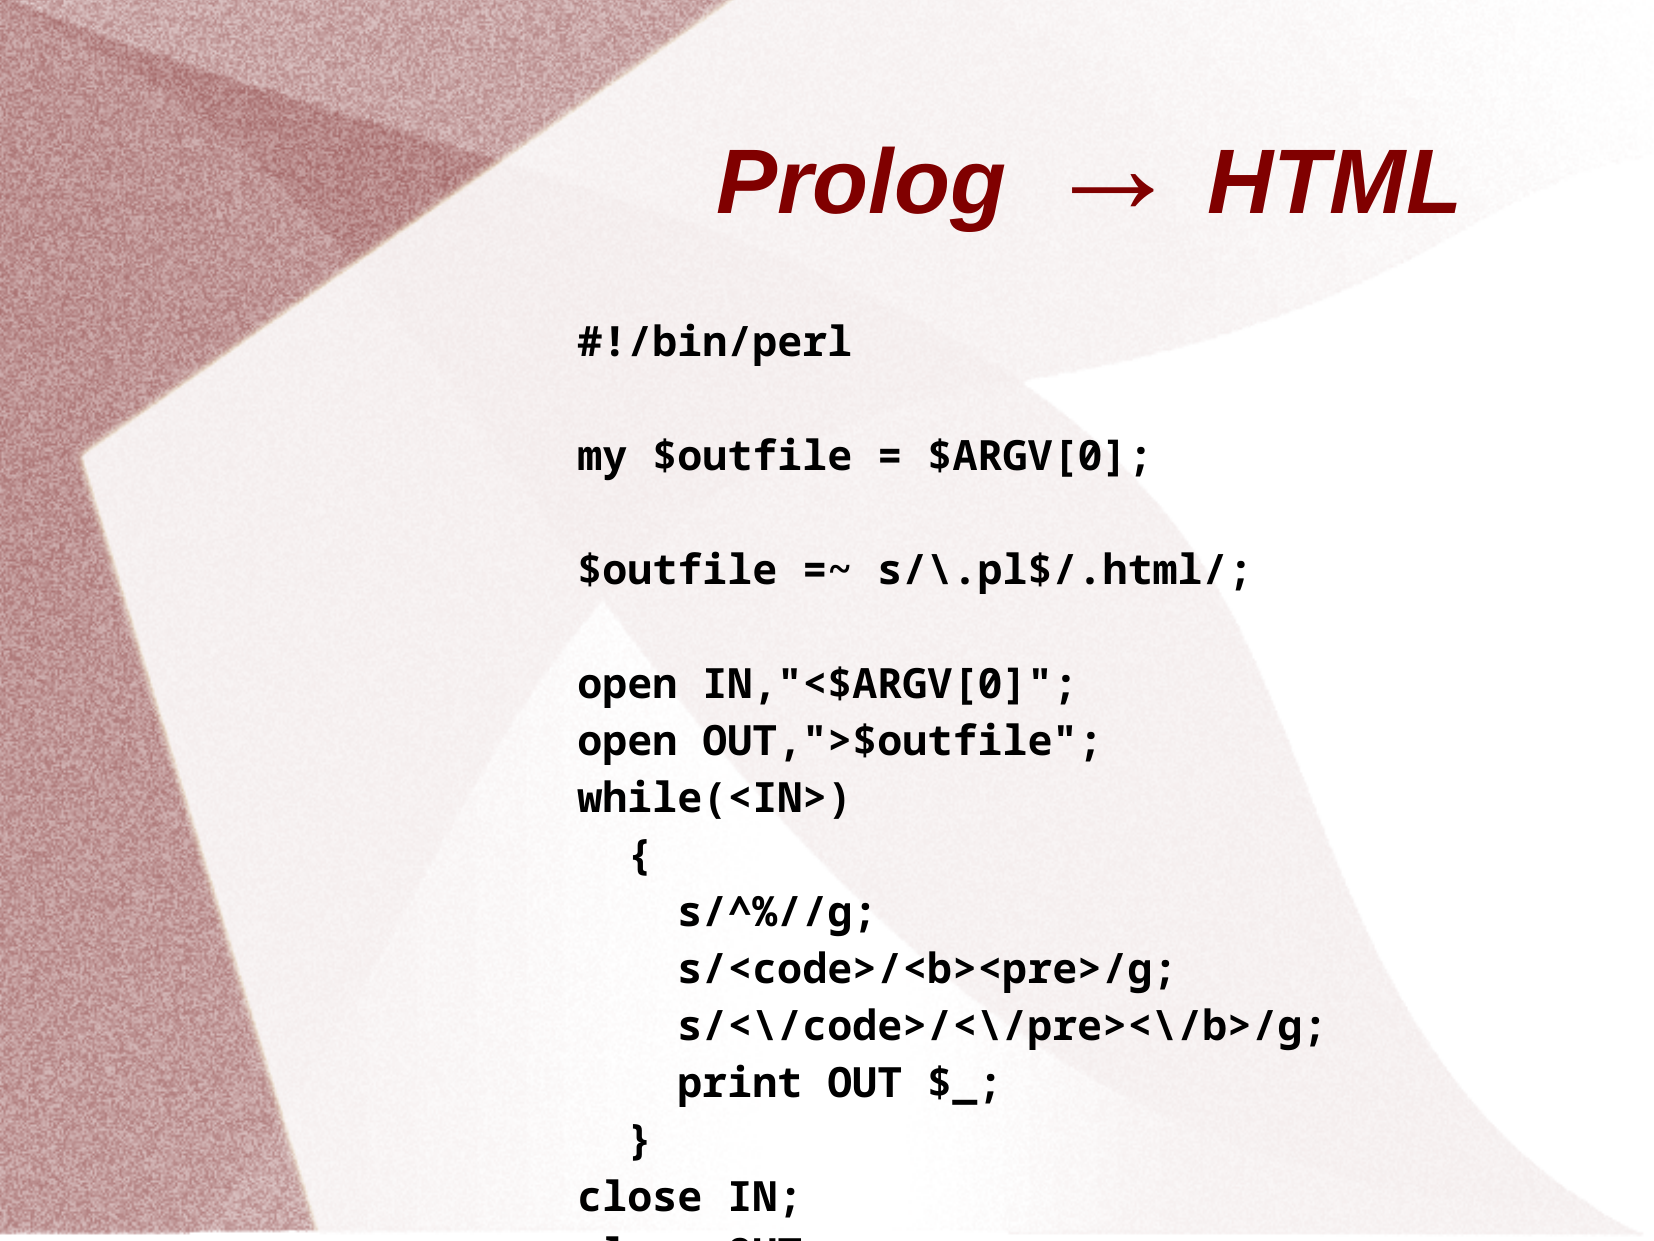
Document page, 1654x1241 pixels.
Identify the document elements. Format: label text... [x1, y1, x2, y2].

title Prolog → HTML [600, 70, 1463, 262]
text_box #!/bin/perl my $outfile = $ARGV[0]; $outfile =~ s/\.pl$/.html/; open IN,"<$ARGV[0]"; open OUT,">$outfile"; while(<IN>) { s/^%//g; s/<code>/<b><pre>/g; s/<\/code>/<\/pre><\/b>/g; print OUT $_; } close IN; close OUT; [562, 262, 1613, 1215]
picture [0, 0, 1654, 1241]
